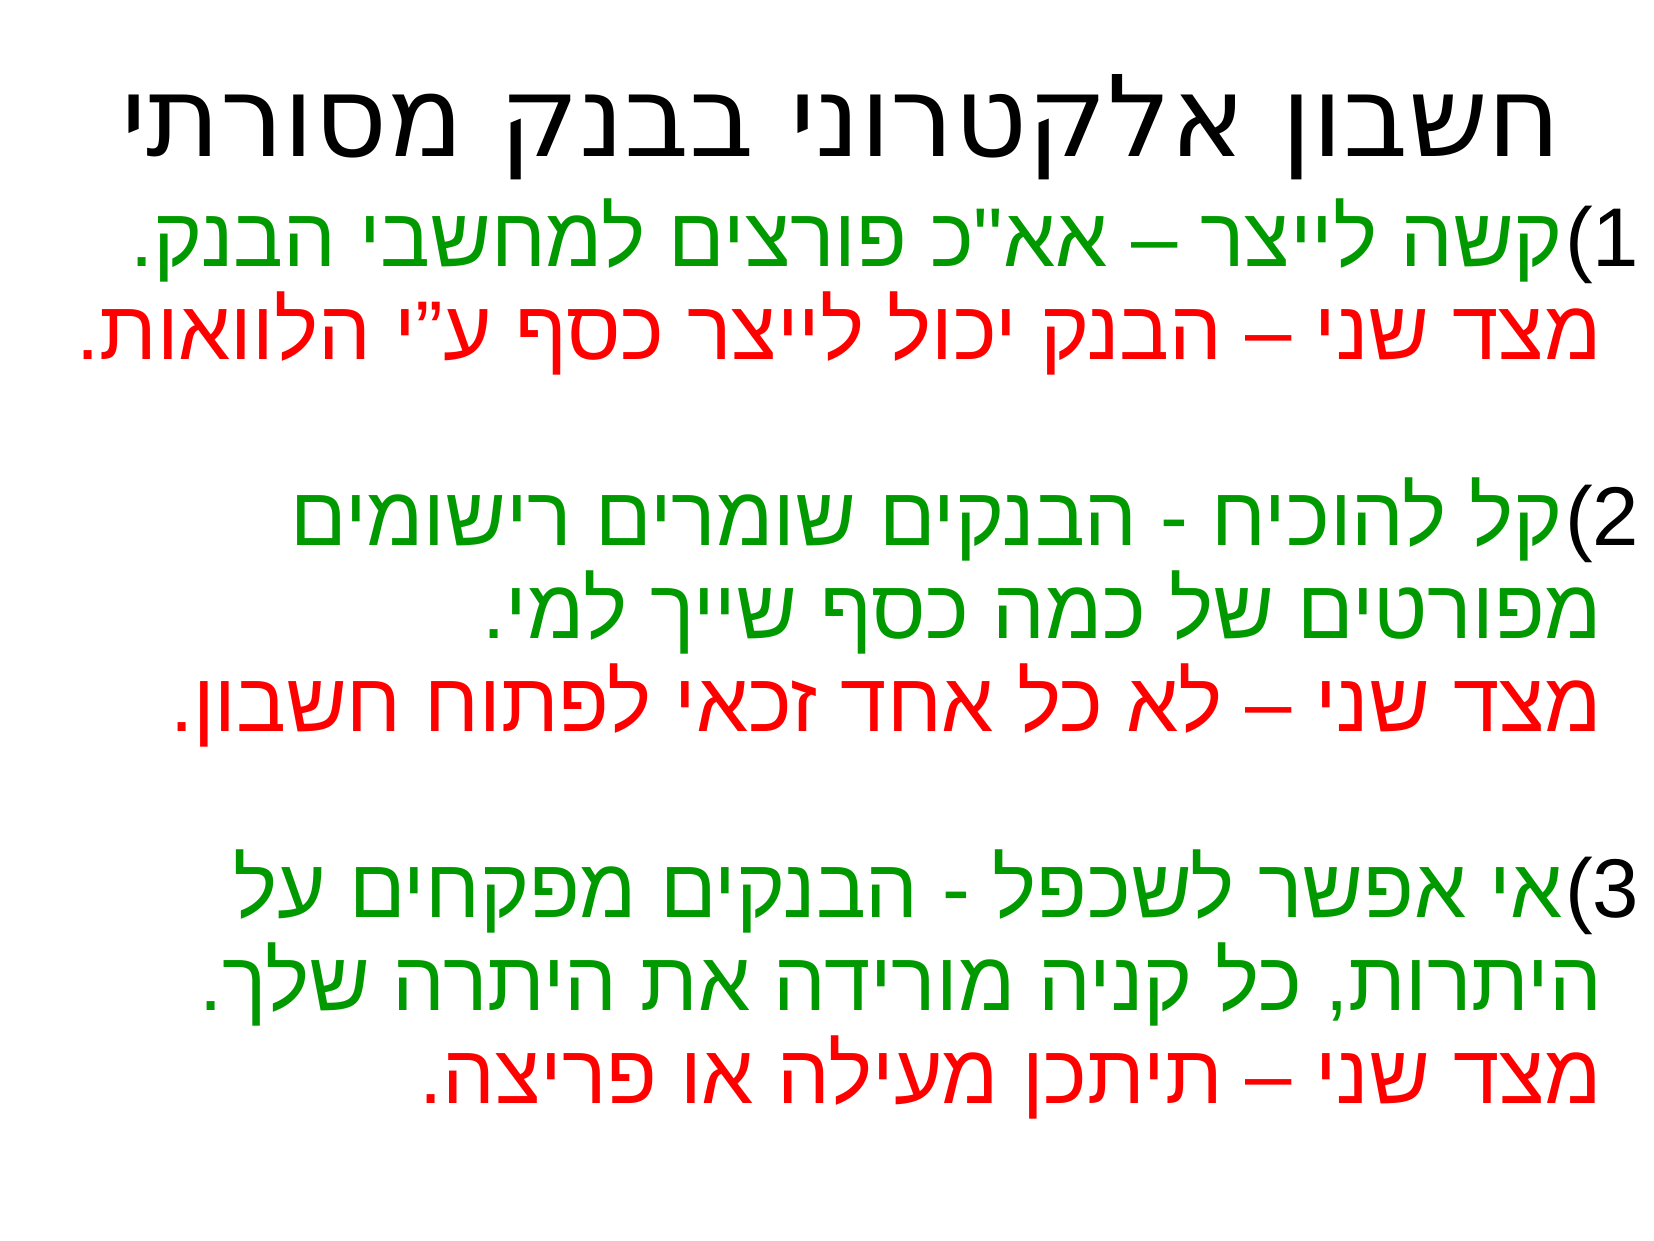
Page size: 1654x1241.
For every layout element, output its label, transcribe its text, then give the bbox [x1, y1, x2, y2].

text_box קשה לייצר – אא"כ פורצים למחשבי הבנק. מצד שני – הבנק יכול לייצר כסף ע”י הלוואות. קל להוכיח - הבנקים שומרים רישומים מפורטים של כמה כסף שייך למי. מצד שני – לא כל אחד זכאי לפתוח חשבון. אי אפשר לשכפל - הבנקים מפקחים על היתרות, כל קניה מורידה את היתרה שלך. מצד שני – תיתכן מעילה או פריצה. [15, 183, 1654, 1129]
text_box חשבון אלקטרוני בבנק מסורתי [60, 45, 1624, 183]
